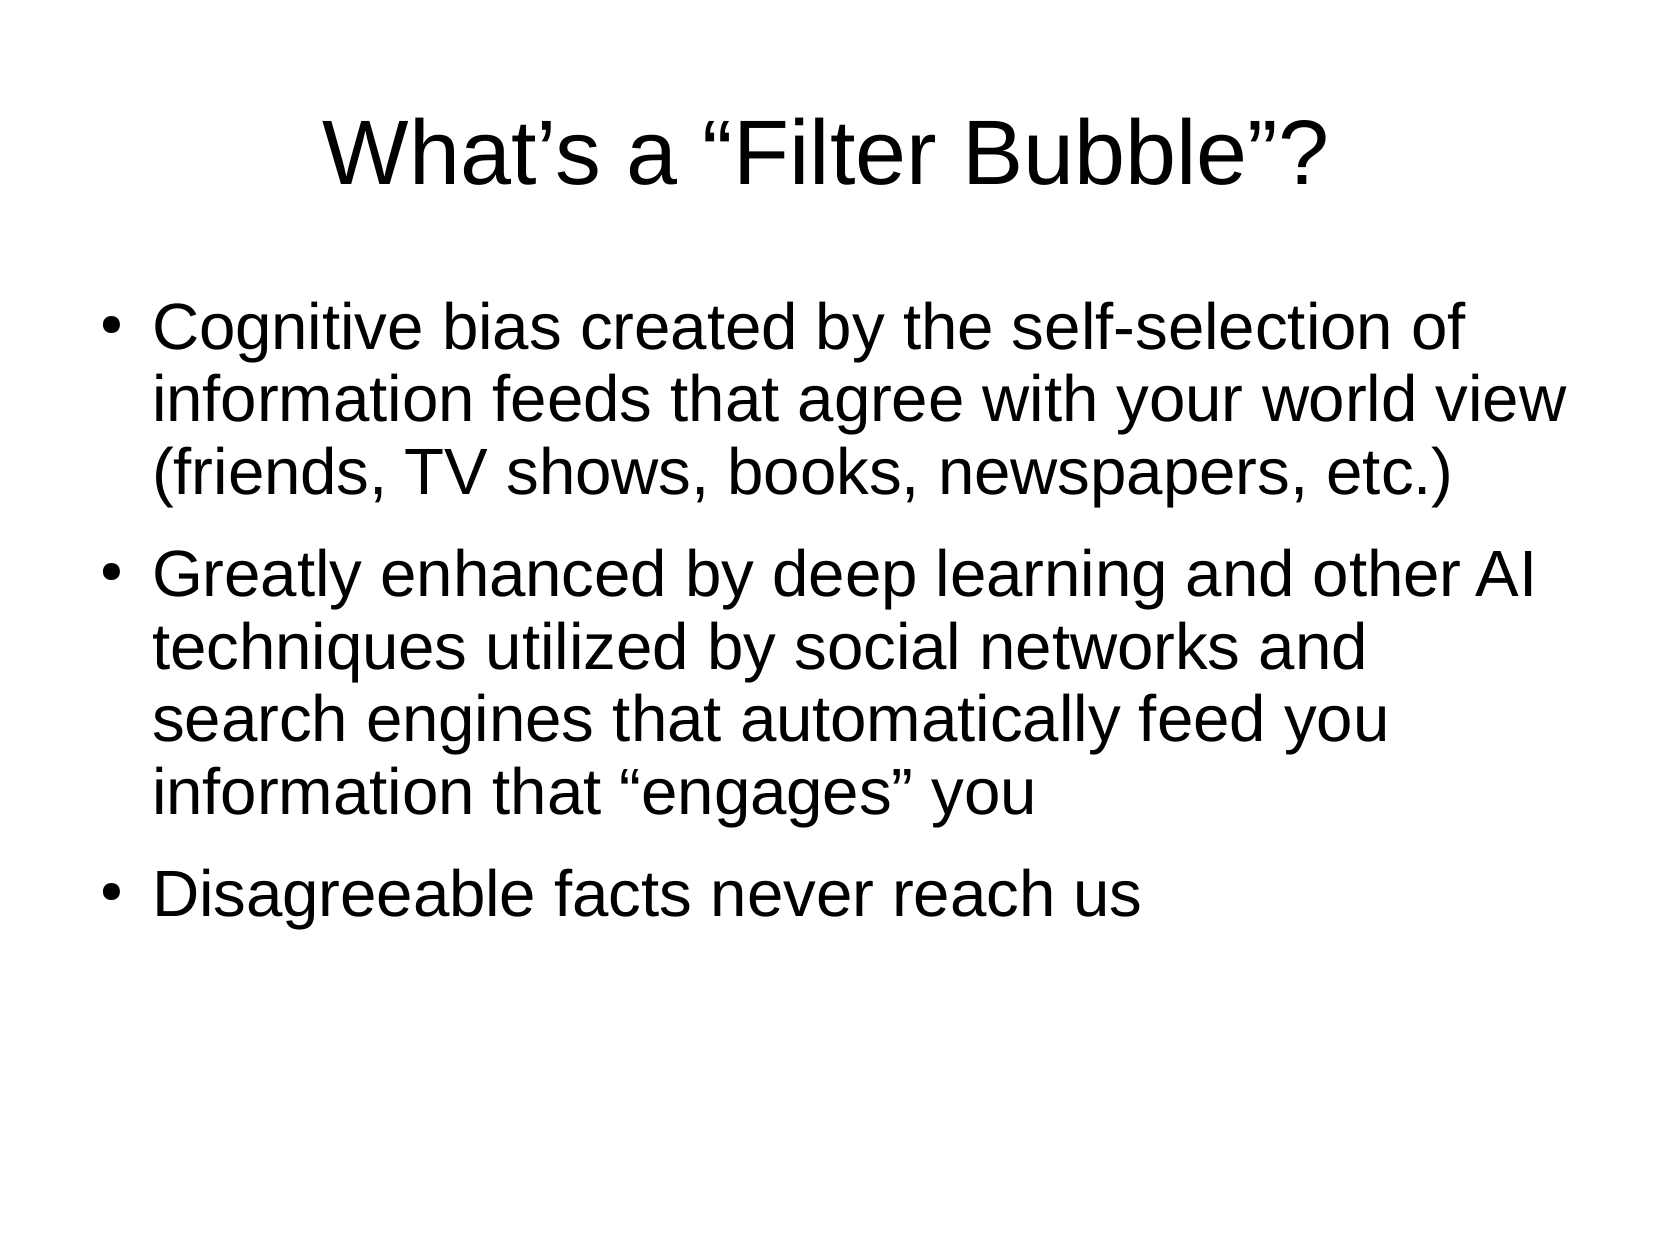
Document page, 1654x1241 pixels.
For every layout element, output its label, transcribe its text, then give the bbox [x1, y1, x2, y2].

title What’s a “Filter Bubble”? [82, 49, 1571, 257]
list Cognitive bias created by the self-selection of information feeds that agree with your world view (friends, TV shows, books, newspapers, etc.) Greatly enhanced by deep learning and other AI techniques utilized by social networks and search engines that automatically feed you information that “engages” you Disagreeable facts never reach us [82, 290, 1571, 1010]
